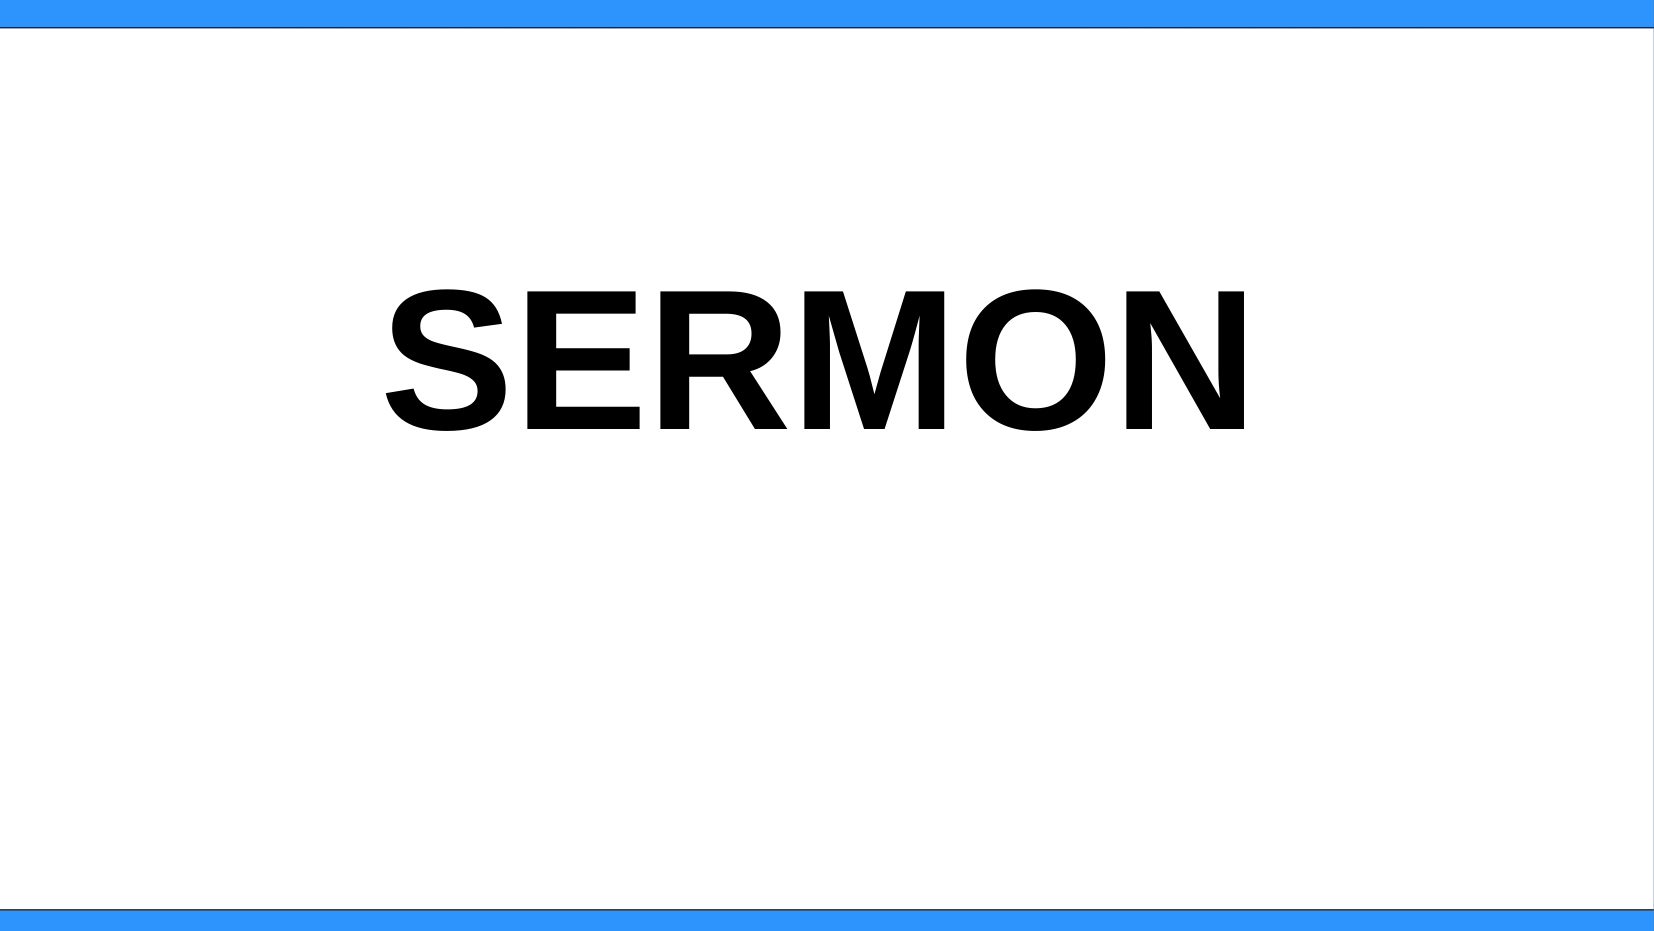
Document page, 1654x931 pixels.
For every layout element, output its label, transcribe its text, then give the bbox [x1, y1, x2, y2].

text_box SERMON [360, 241, 1336, 481]
picture [0, 0, 1654, 931]
